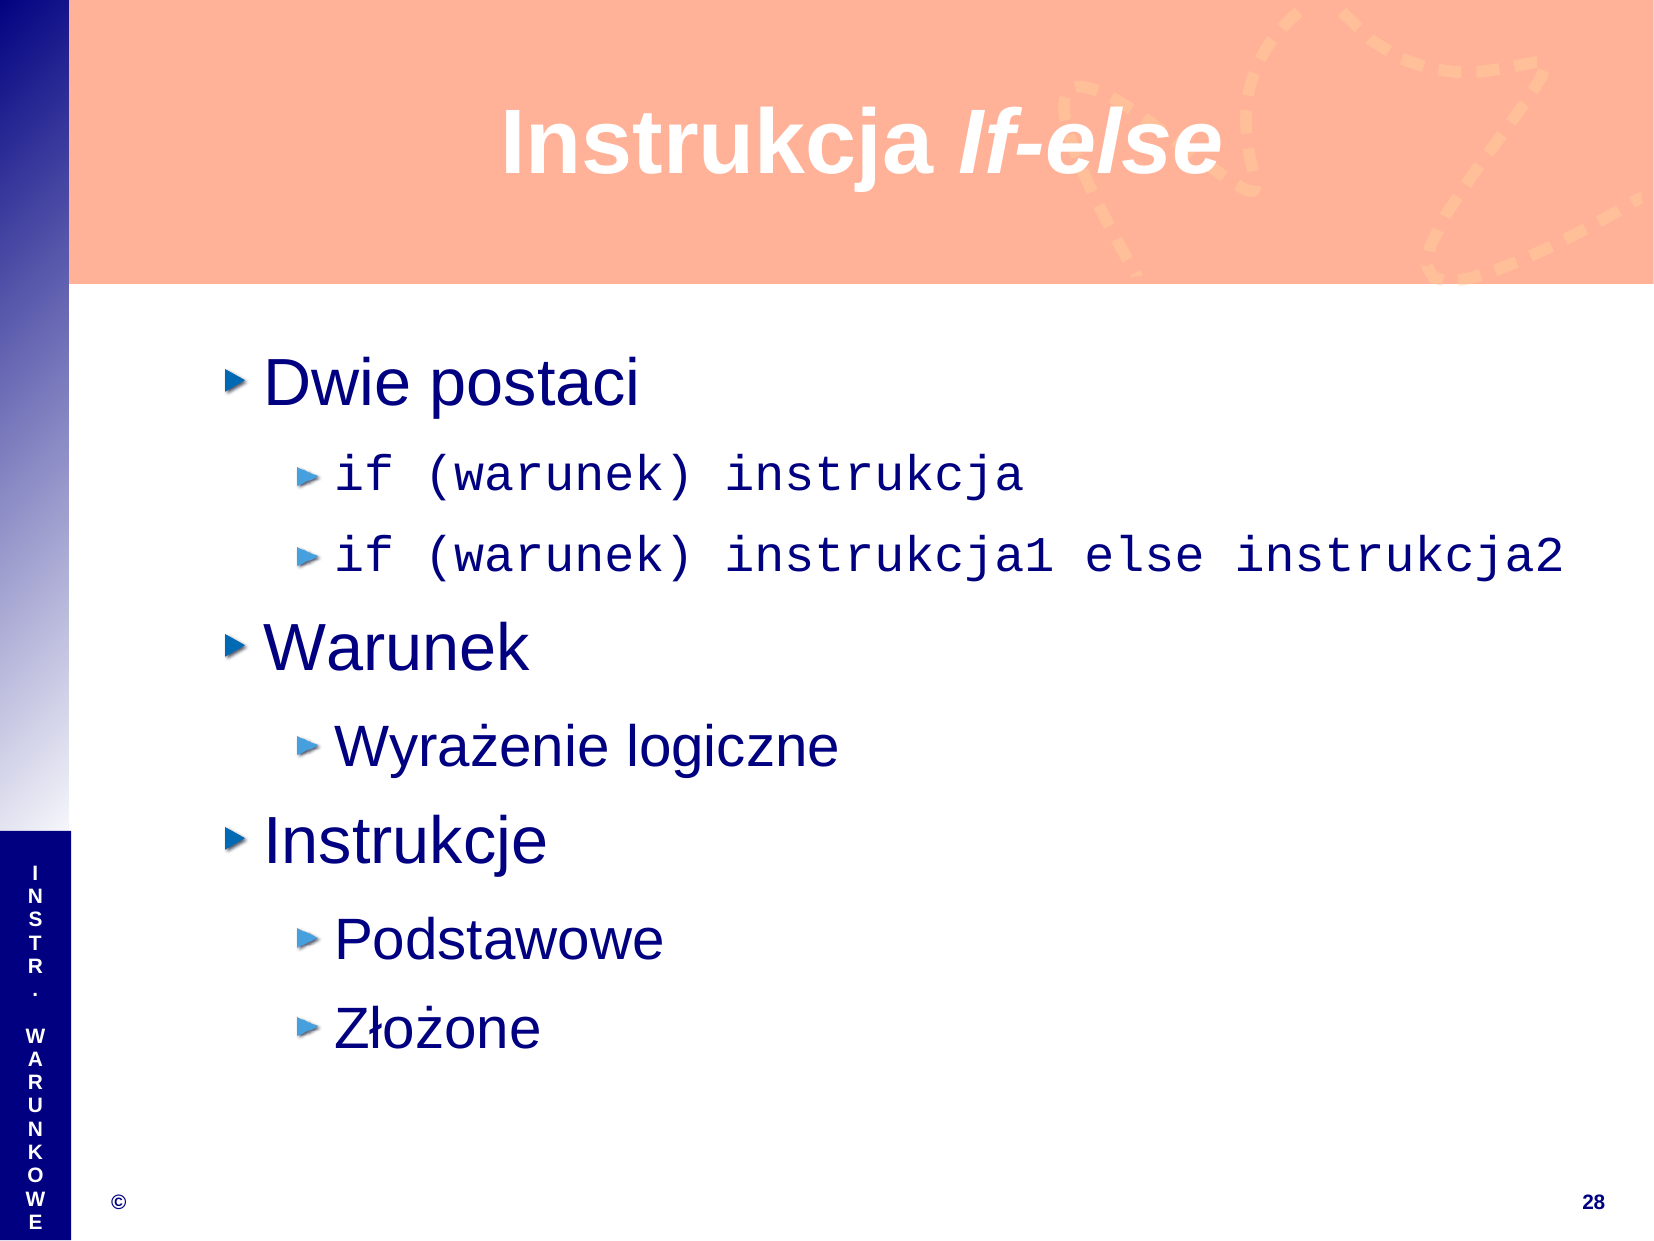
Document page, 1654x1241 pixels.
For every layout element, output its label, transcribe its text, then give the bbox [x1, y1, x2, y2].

title Instrukcja If-else [108, 37, 1617, 246]
list Dwie postaci if (warunek) instrukcja if (warunek) instrukcja1 else instrukcja2 Warunek Wyrażenie logiczne Instrukcje Podstawowe Złożone [192, 344, 1605, 1131]
text_box I N S T R . W A R U N K O W E [0, 830, 71, 1241]
